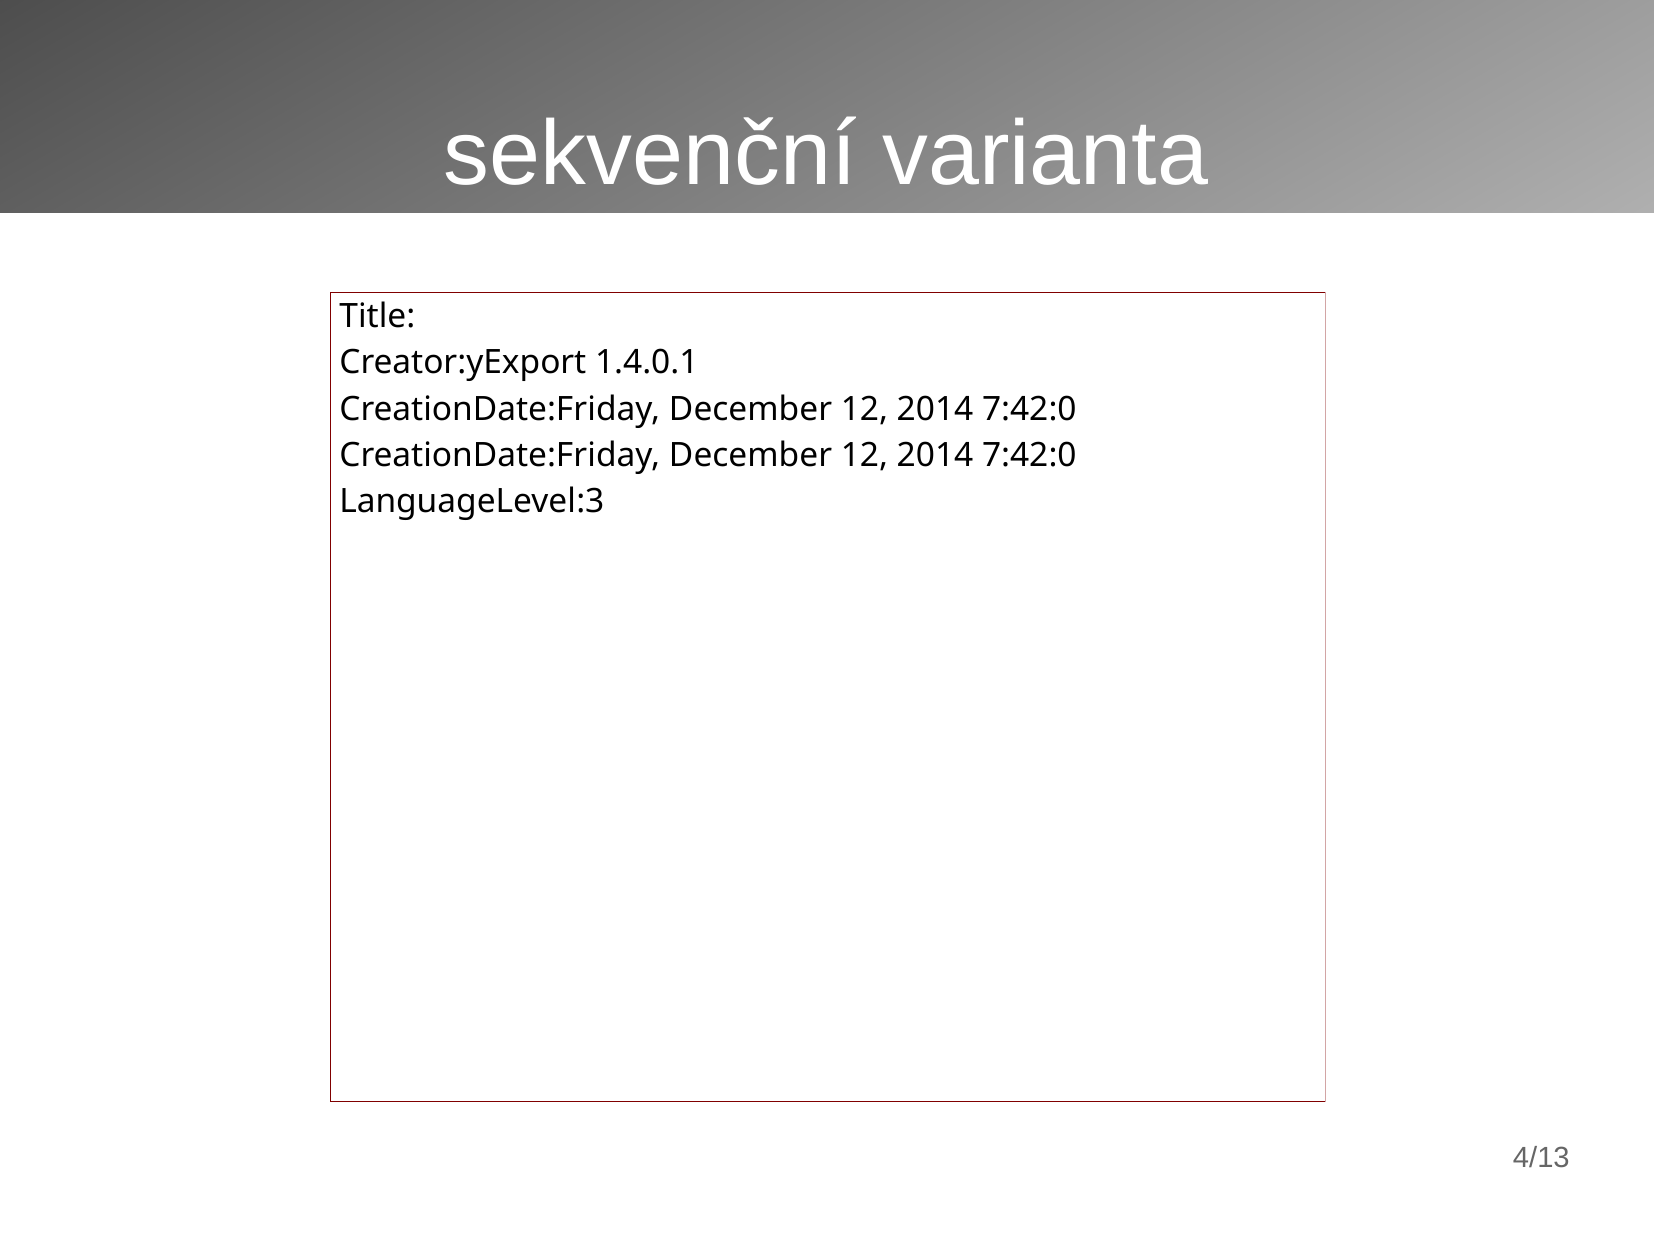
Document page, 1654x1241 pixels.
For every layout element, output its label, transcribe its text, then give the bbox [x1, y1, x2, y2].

text_box [0, 0, 1654, 213]
text_box <číslo>/13 [1346, 1133, 1654, 1182]
picture [328, 290, 1326, 1102]
title sekvenční varianta [82, 49, 1571, 257]
